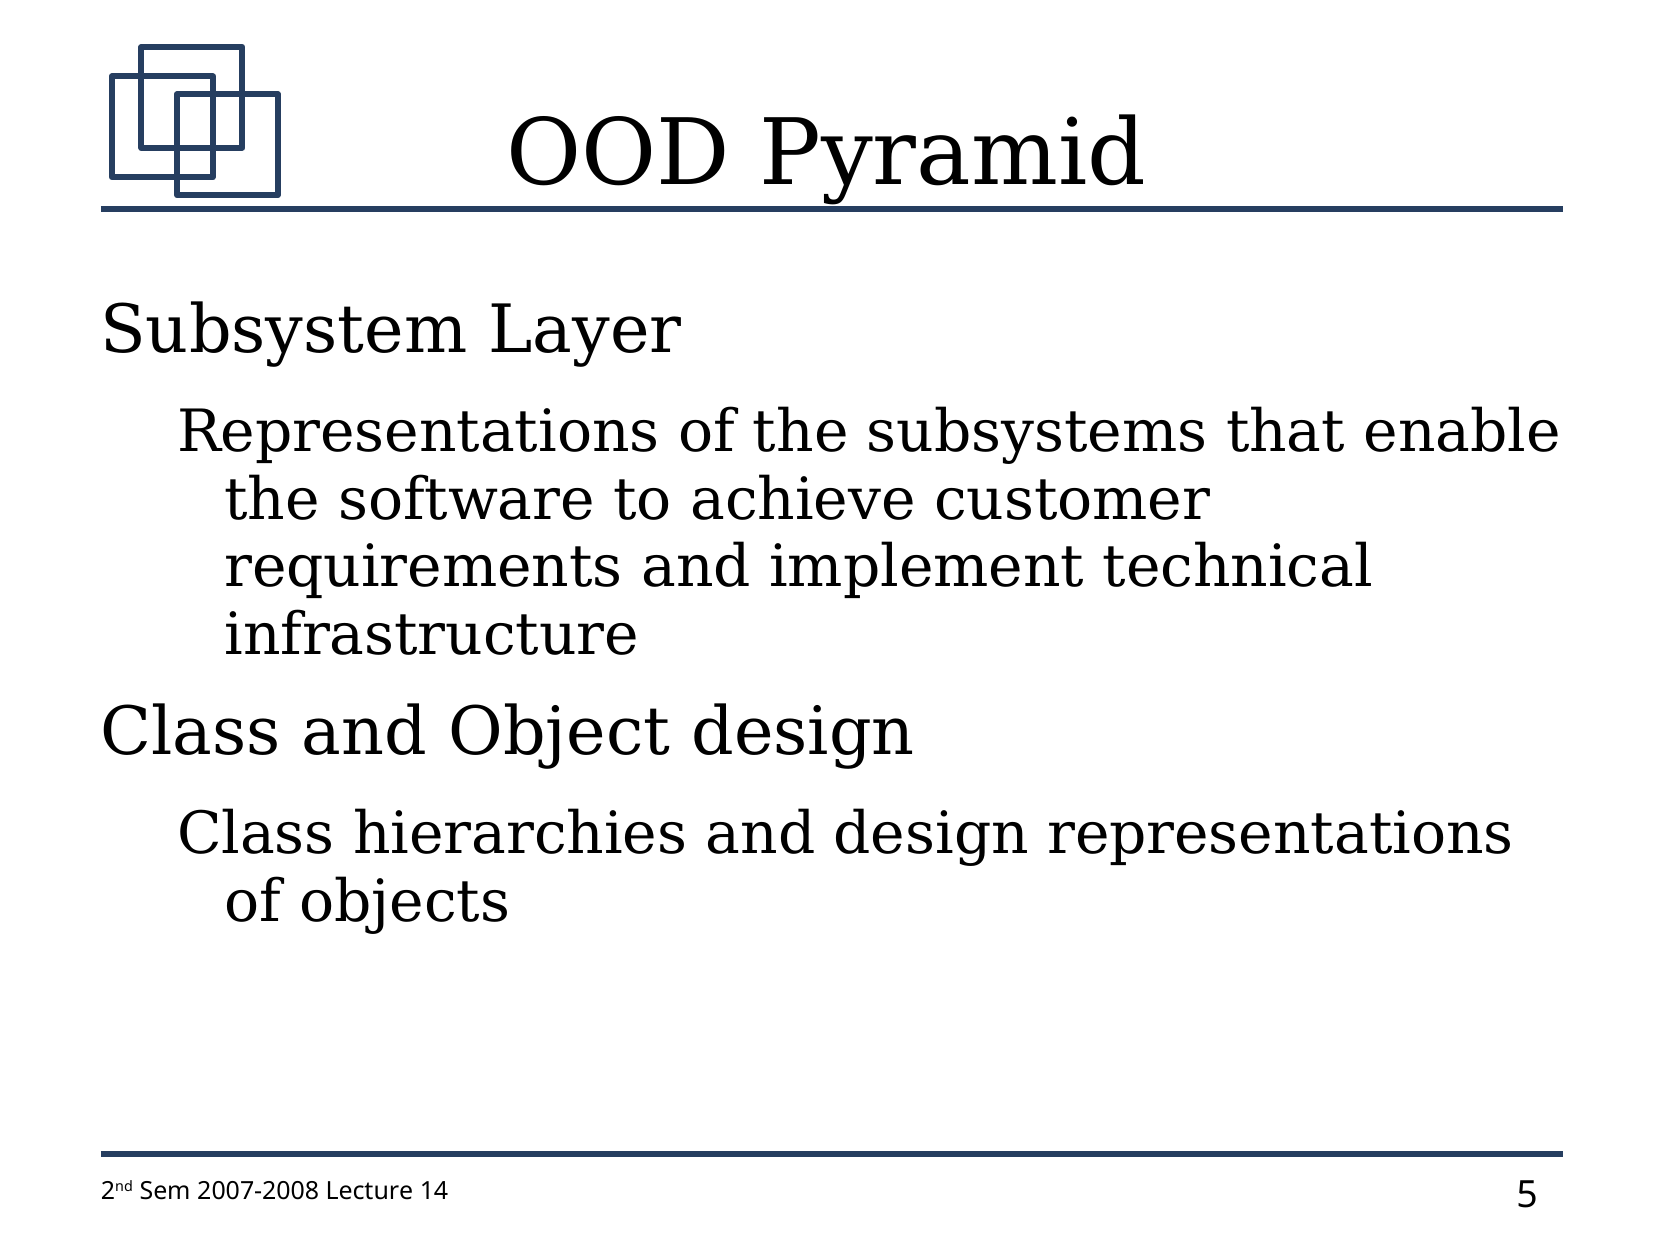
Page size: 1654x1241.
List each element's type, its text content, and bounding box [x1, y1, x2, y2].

list Subsystem Layer Representations of the subsystems that enable the software to achieve customer requirements and implement technical infrastructure Class and Object design Class hierarchies and design representations of objects [82, 290, 1571, 1109]
title OOD Pyramid [82, 49, 1571, 257]
